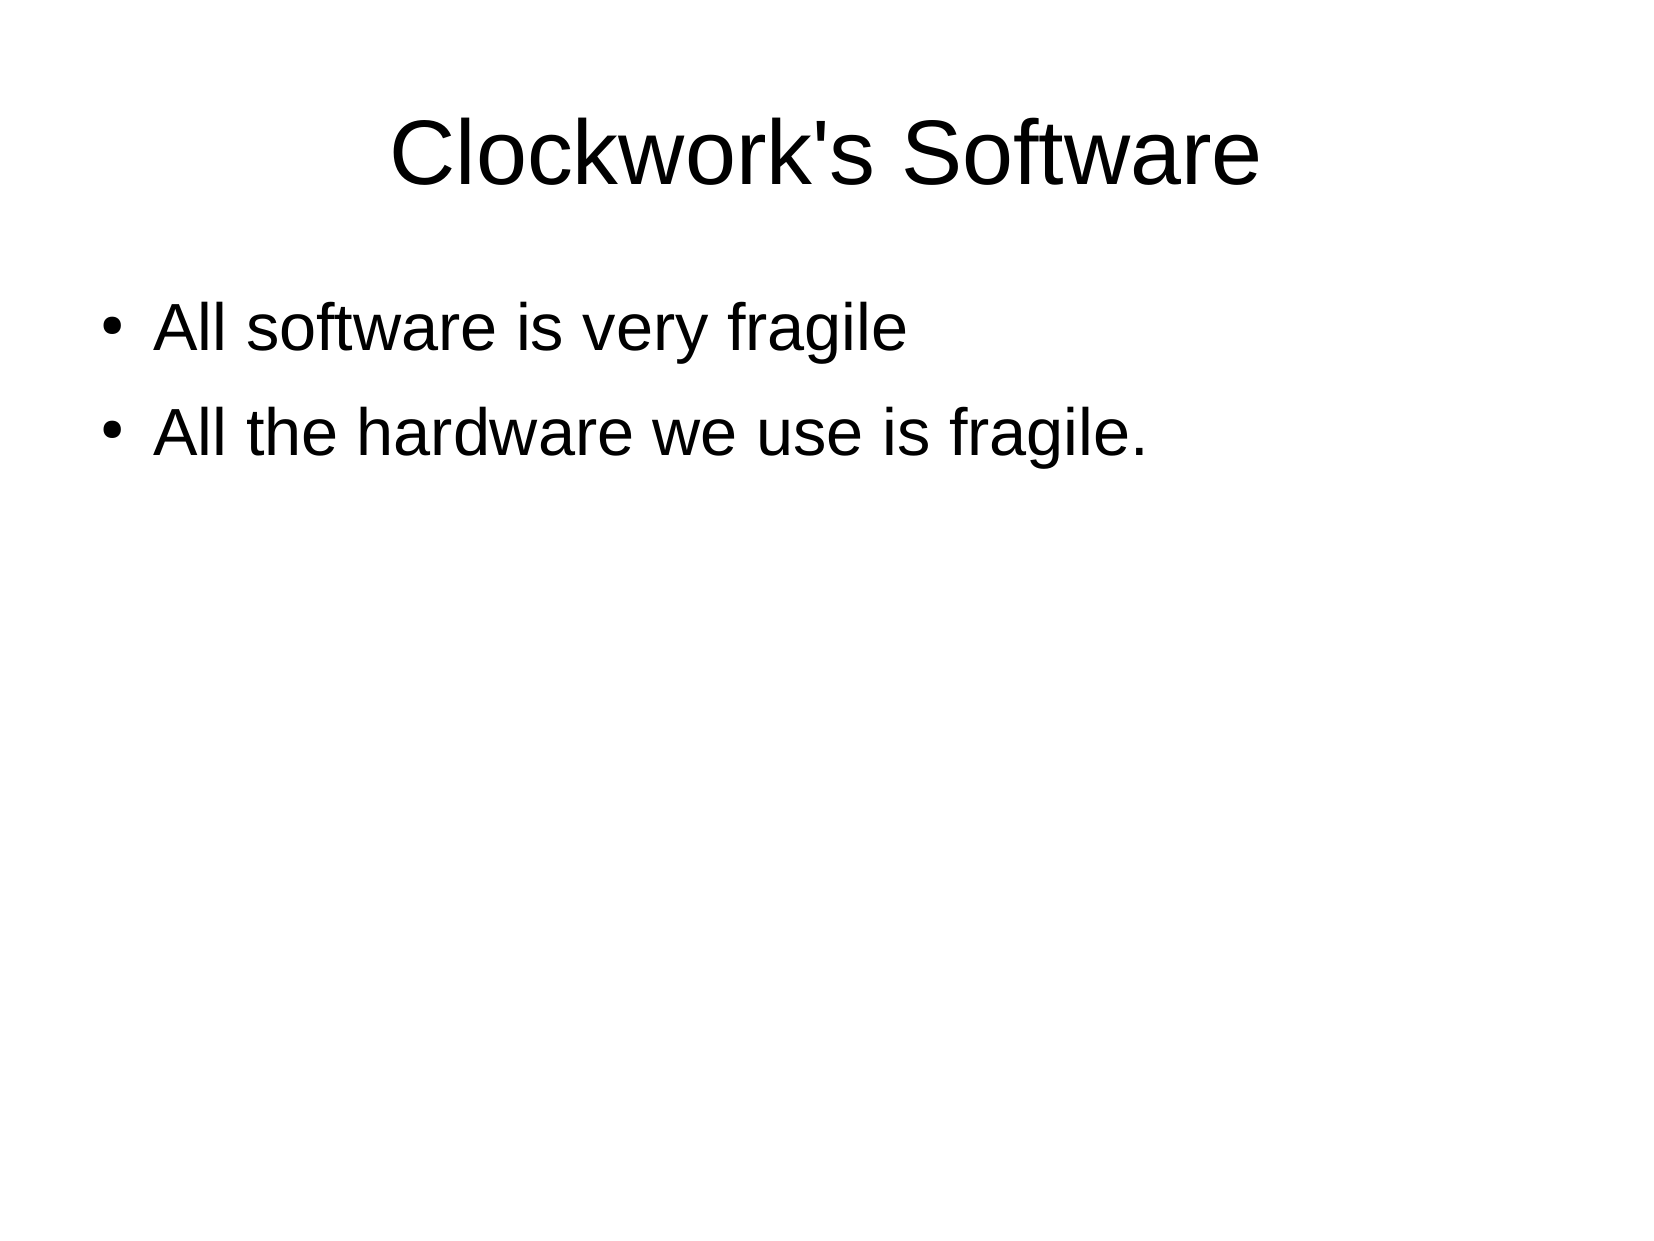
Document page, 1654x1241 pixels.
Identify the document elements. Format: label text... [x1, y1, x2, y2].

title Clockwork's Software [82, 49, 1571, 257]
list All software is very fragile All the hardware we use is fragile. [82, 290, 1571, 1010]
